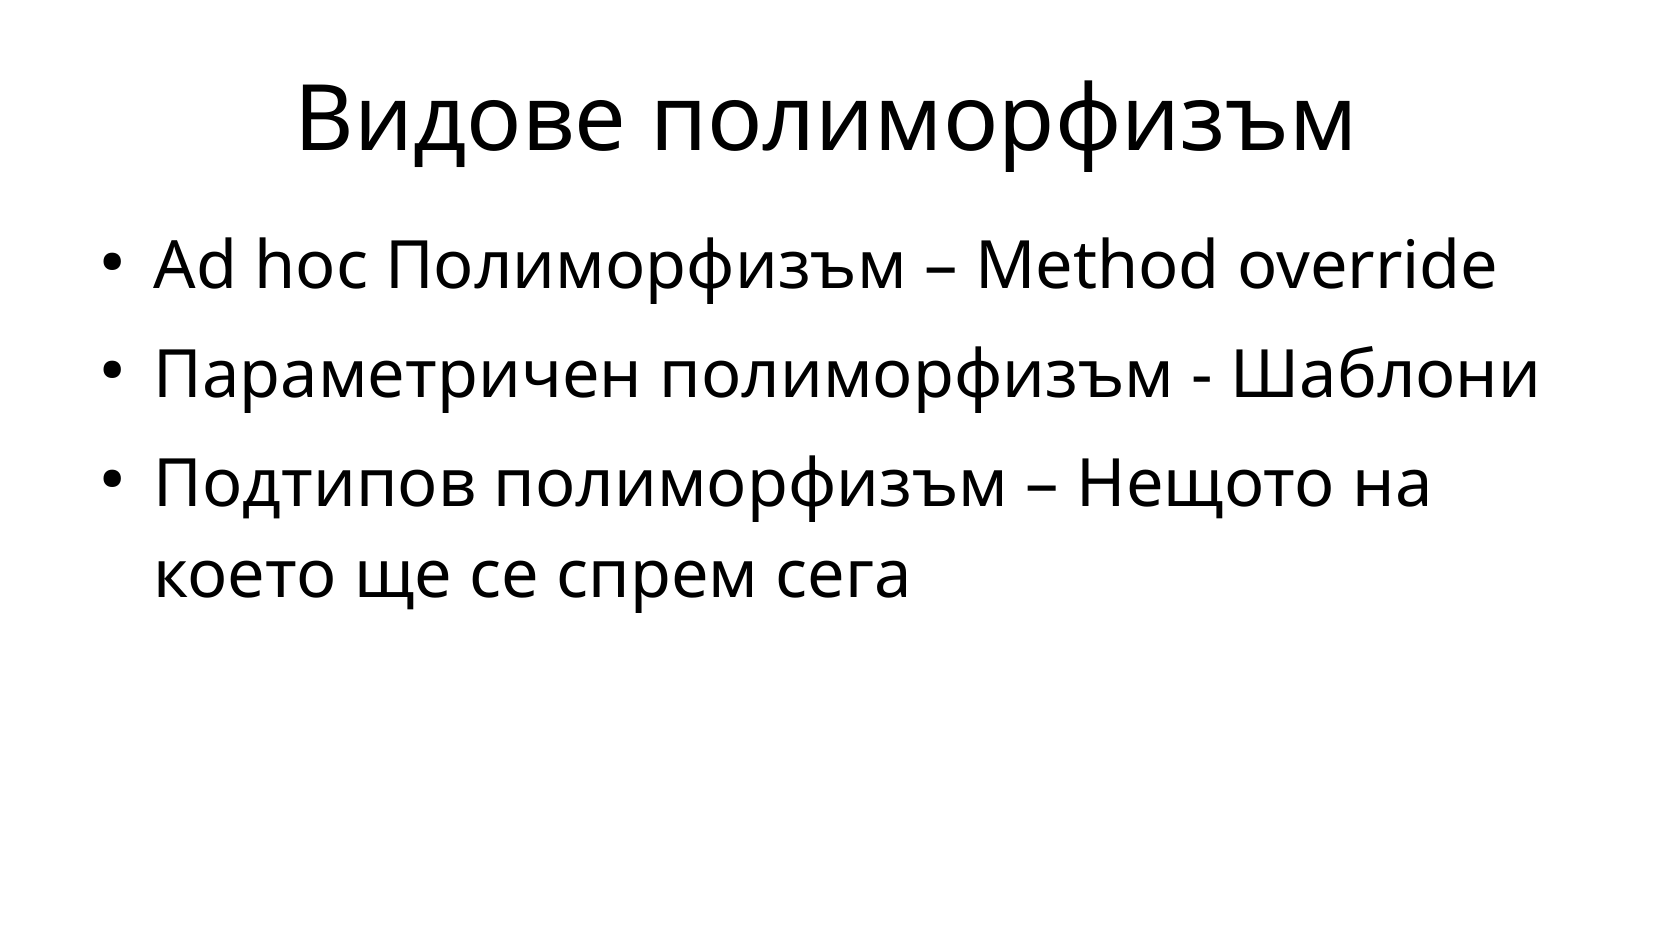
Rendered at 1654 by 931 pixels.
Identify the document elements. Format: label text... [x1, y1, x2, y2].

list Ad hoc Полиморфизъм – Method override Параметричен полиморфизъм - Шаблони Подтипов полиморфизъм – Нещото на което ще се спрем сега [82, 217, 1571, 758]
title Видове полиморфизъм [82, 37, 1571, 193]
